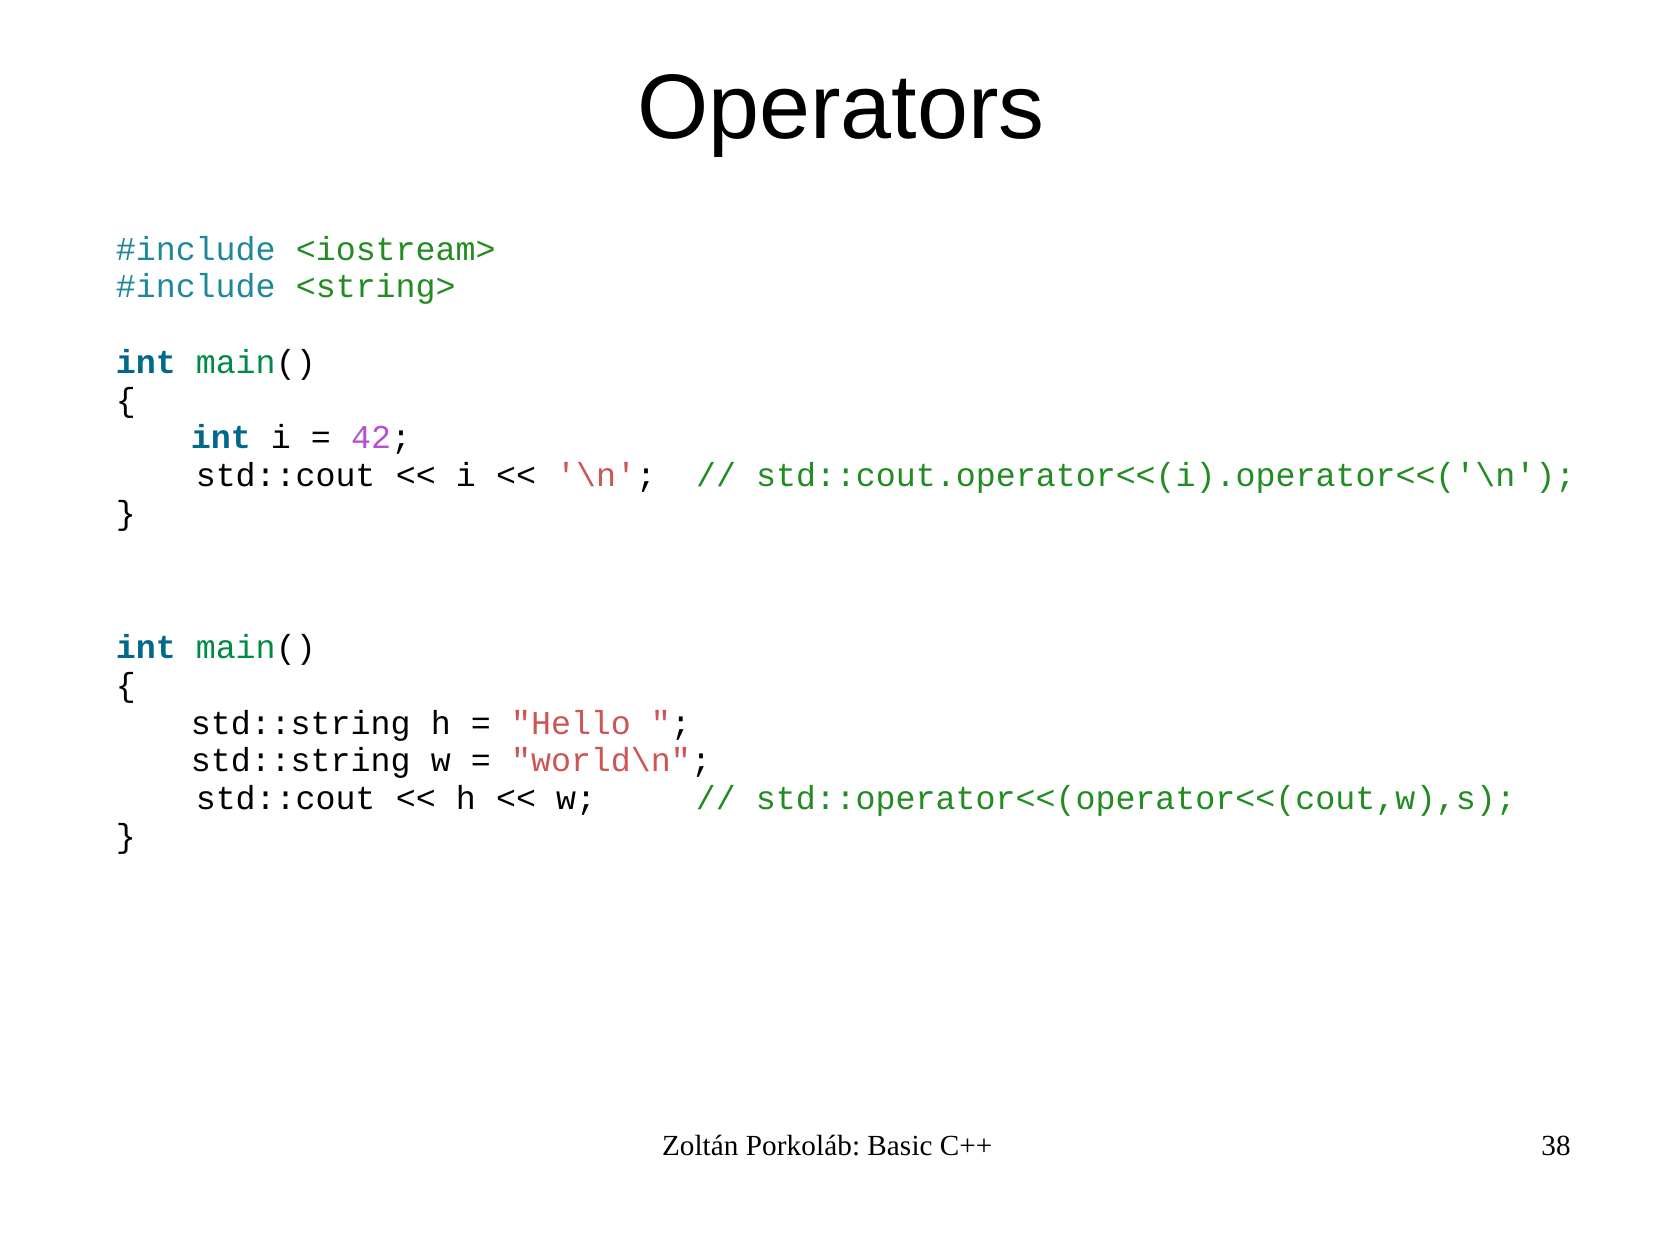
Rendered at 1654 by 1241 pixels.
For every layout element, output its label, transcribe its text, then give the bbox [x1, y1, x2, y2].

title Operators [60, 2, 1598, 165]
list #include <iostream> #include <string> int main() { int i = 42; std::cout << i << '\n'; // std::cout.operator<<(i).operator<<('\n'); } int main() { std::string h = "Hello "; std::string w = "world\n"; std::cout << h << w; // std::operator<<(operator<<(cout,w),s); } [45, 165, 1654, 1186]
